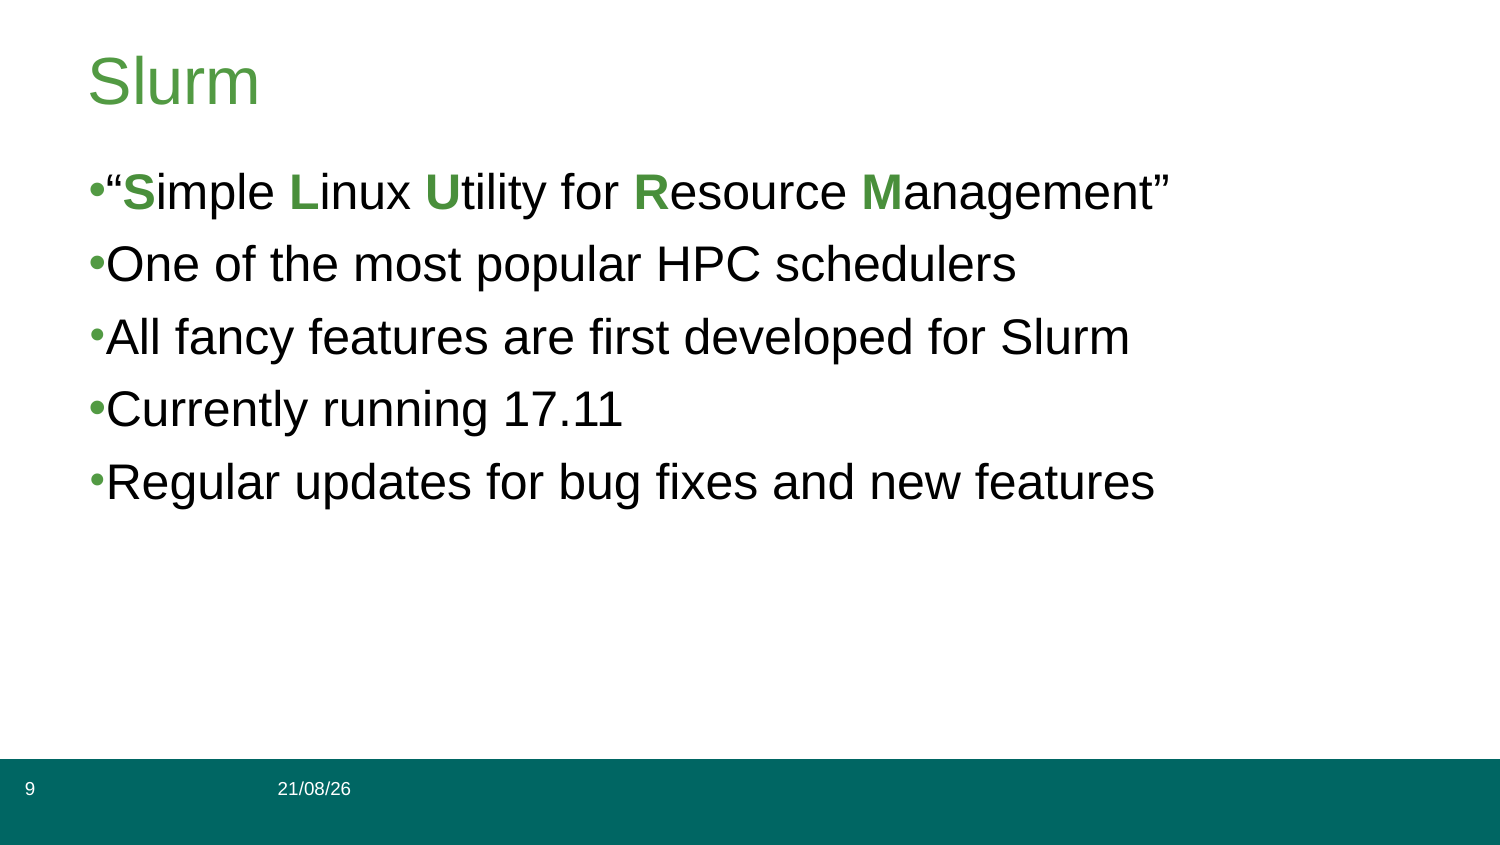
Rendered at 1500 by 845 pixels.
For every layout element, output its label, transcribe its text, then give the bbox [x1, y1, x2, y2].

text_box <number> [24, 776, 76, 799]
list “Simple Linux Utility for Resource Management” One of the most popular HPC schedulers All fancy features are first developed for Slurm Currently running 17.11 Regular updates for bug fixes and new features [88, 159, 1427, 513]
text_box 05/05/18 [277, 776, 553, 799]
title Slurm [87, 37, 1426, 132]
